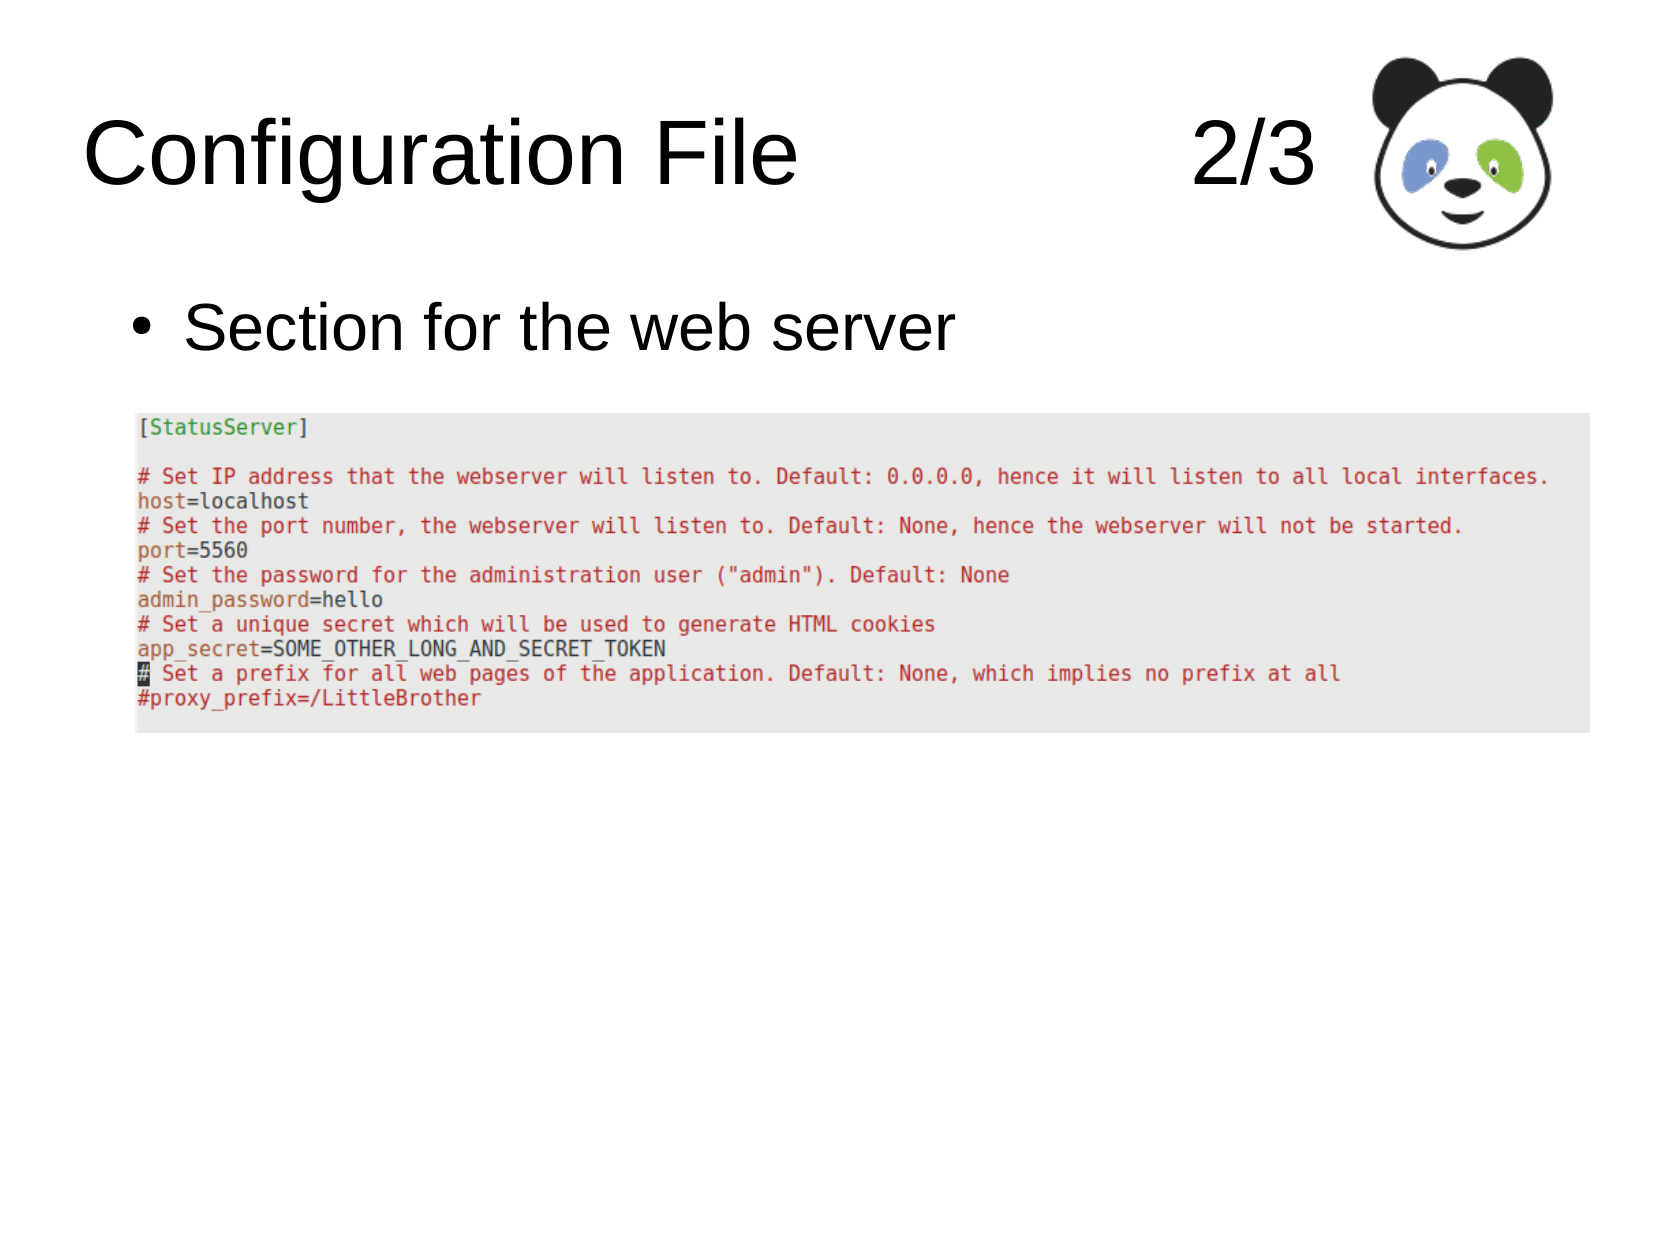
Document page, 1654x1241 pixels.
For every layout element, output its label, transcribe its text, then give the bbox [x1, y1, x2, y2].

picture [135, 413, 1590, 733]
list Section for the web server [82, 290, 1571, 1010]
title Configuration File 2/3 [82, 49, 1571, 257]
